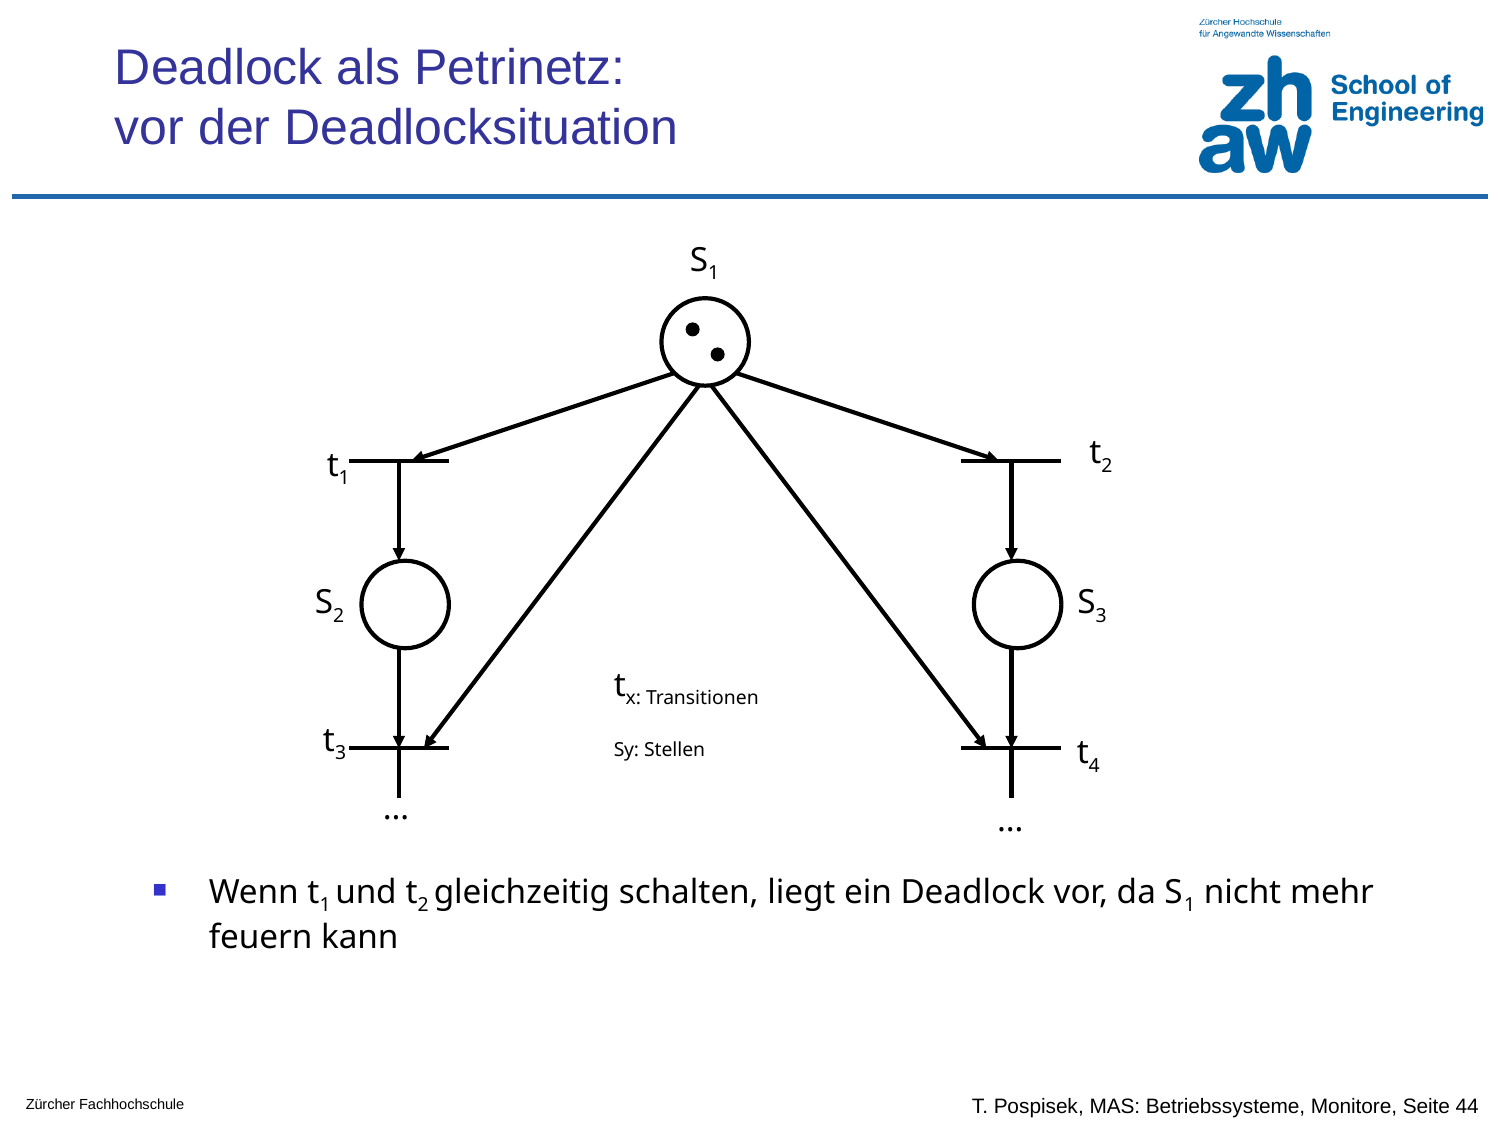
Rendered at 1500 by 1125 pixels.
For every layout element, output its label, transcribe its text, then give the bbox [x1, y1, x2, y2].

text_box S3 [1062, 573, 1122, 634]
text_box tx: Transitionen Sy: Stellen [598, 655, 792, 768]
text_box t1 [312, 435, 365, 497]
text_box … [982, 790, 1054, 846]
text_box S2 [300, 573, 359, 634]
list Wenn t1 und t2 gleichzeitig schalten, liegt ein Deadlock vor, da S1 nicht mehr feuern kann [137, 862, 1425, 1025]
text_box … [368, 778, 439, 834]
picture [1199, 19, 1483, 173]
text_box S1 [675, 230, 734, 291]
text_box t2 [1074, 423, 1128, 484]
text_box [711, 348, 724, 361]
text_box t4 [1062, 723, 1115, 784]
title Deadlock als Petrinetz: vor der Deadlocksituation [99, 50, 1158, 163]
text_box t3 [308, 710, 361, 772]
text_box [686, 323, 699, 336]
